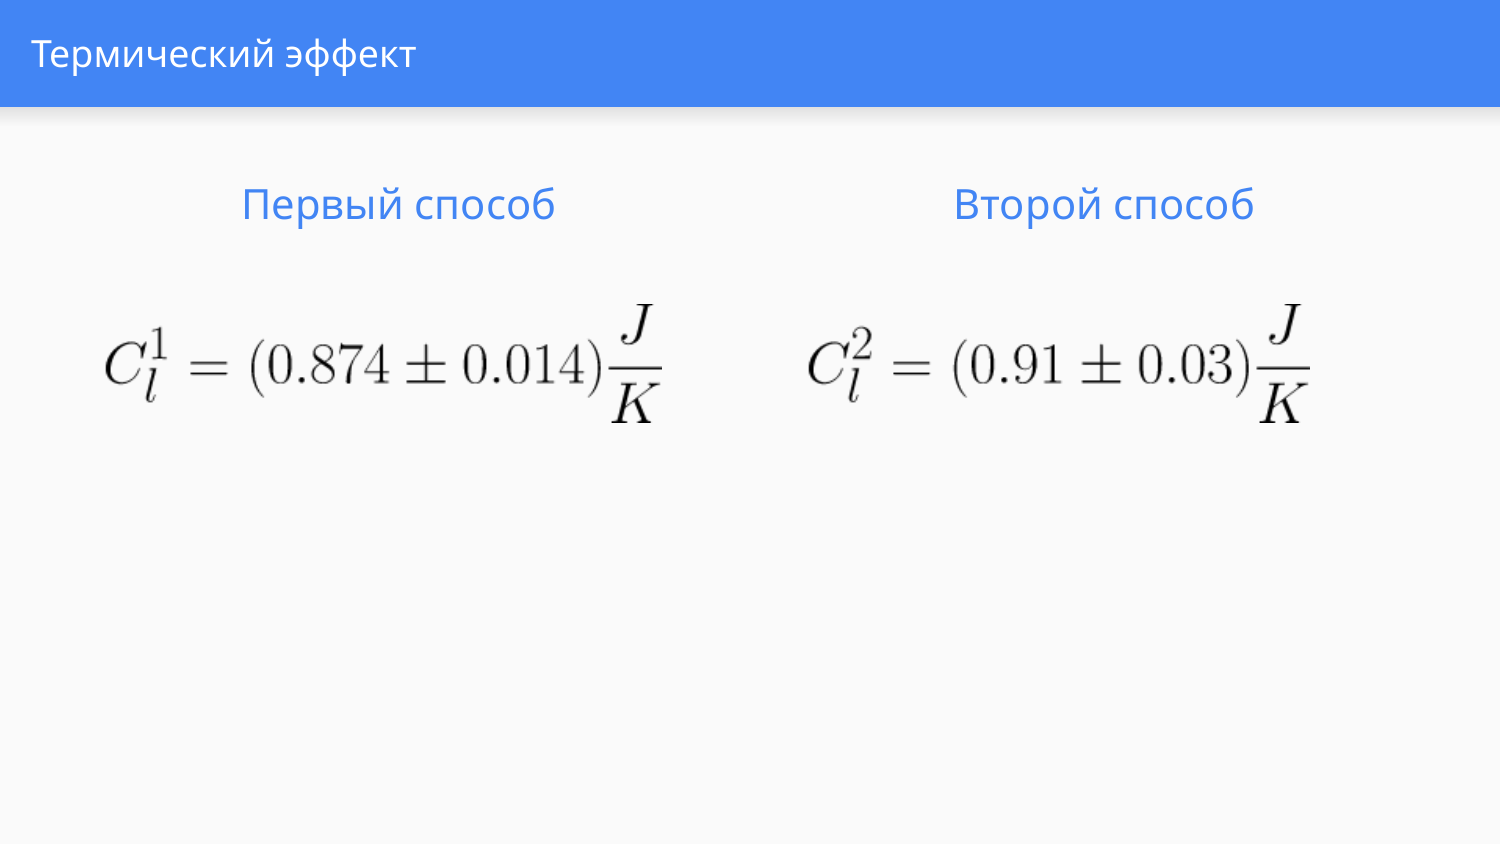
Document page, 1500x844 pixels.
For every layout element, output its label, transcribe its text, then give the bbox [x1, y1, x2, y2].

picture [806, 304, 1310, 423]
text_box Первый способ [103, 162, 694, 243]
picture [103, 304, 662, 423]
title Термический эффект [16, 2, 465, 102]
text_box Второй способ [806, 162, 1403, 243]
